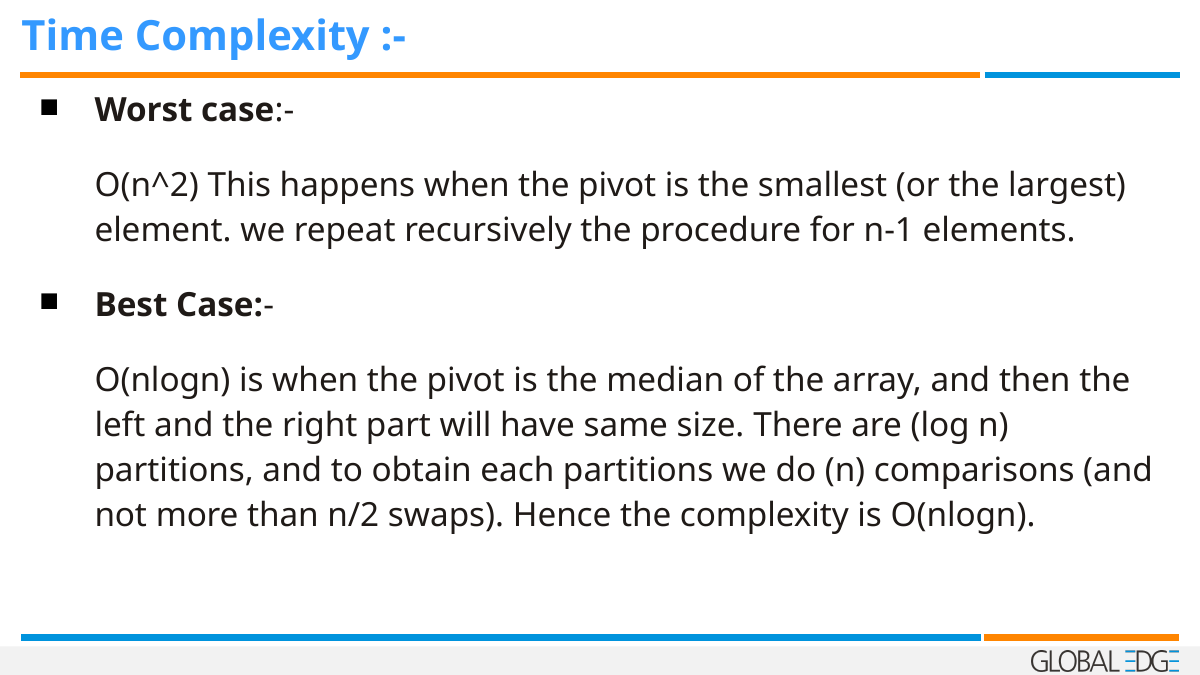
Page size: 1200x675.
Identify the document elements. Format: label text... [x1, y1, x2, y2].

picture [1031, 650, 1179, 672]
list Worst case:- O(n^2) This happens when the pivot is the smallest (or the largest) element. we repeat recursively the procedure for n-1 elements. Best Case:- O(nlogn) is when the pivot is the median of the array, and then the left and the right part will have same size. There are (log n) partitions, and to obtain each partitions we do (n) comparisons (and not more than n/2 swaps). Hence the complexity is O(nlogn). [23, 86, 1172, 626]
title Time Complexity :- [11, 9, 1064, 60]
